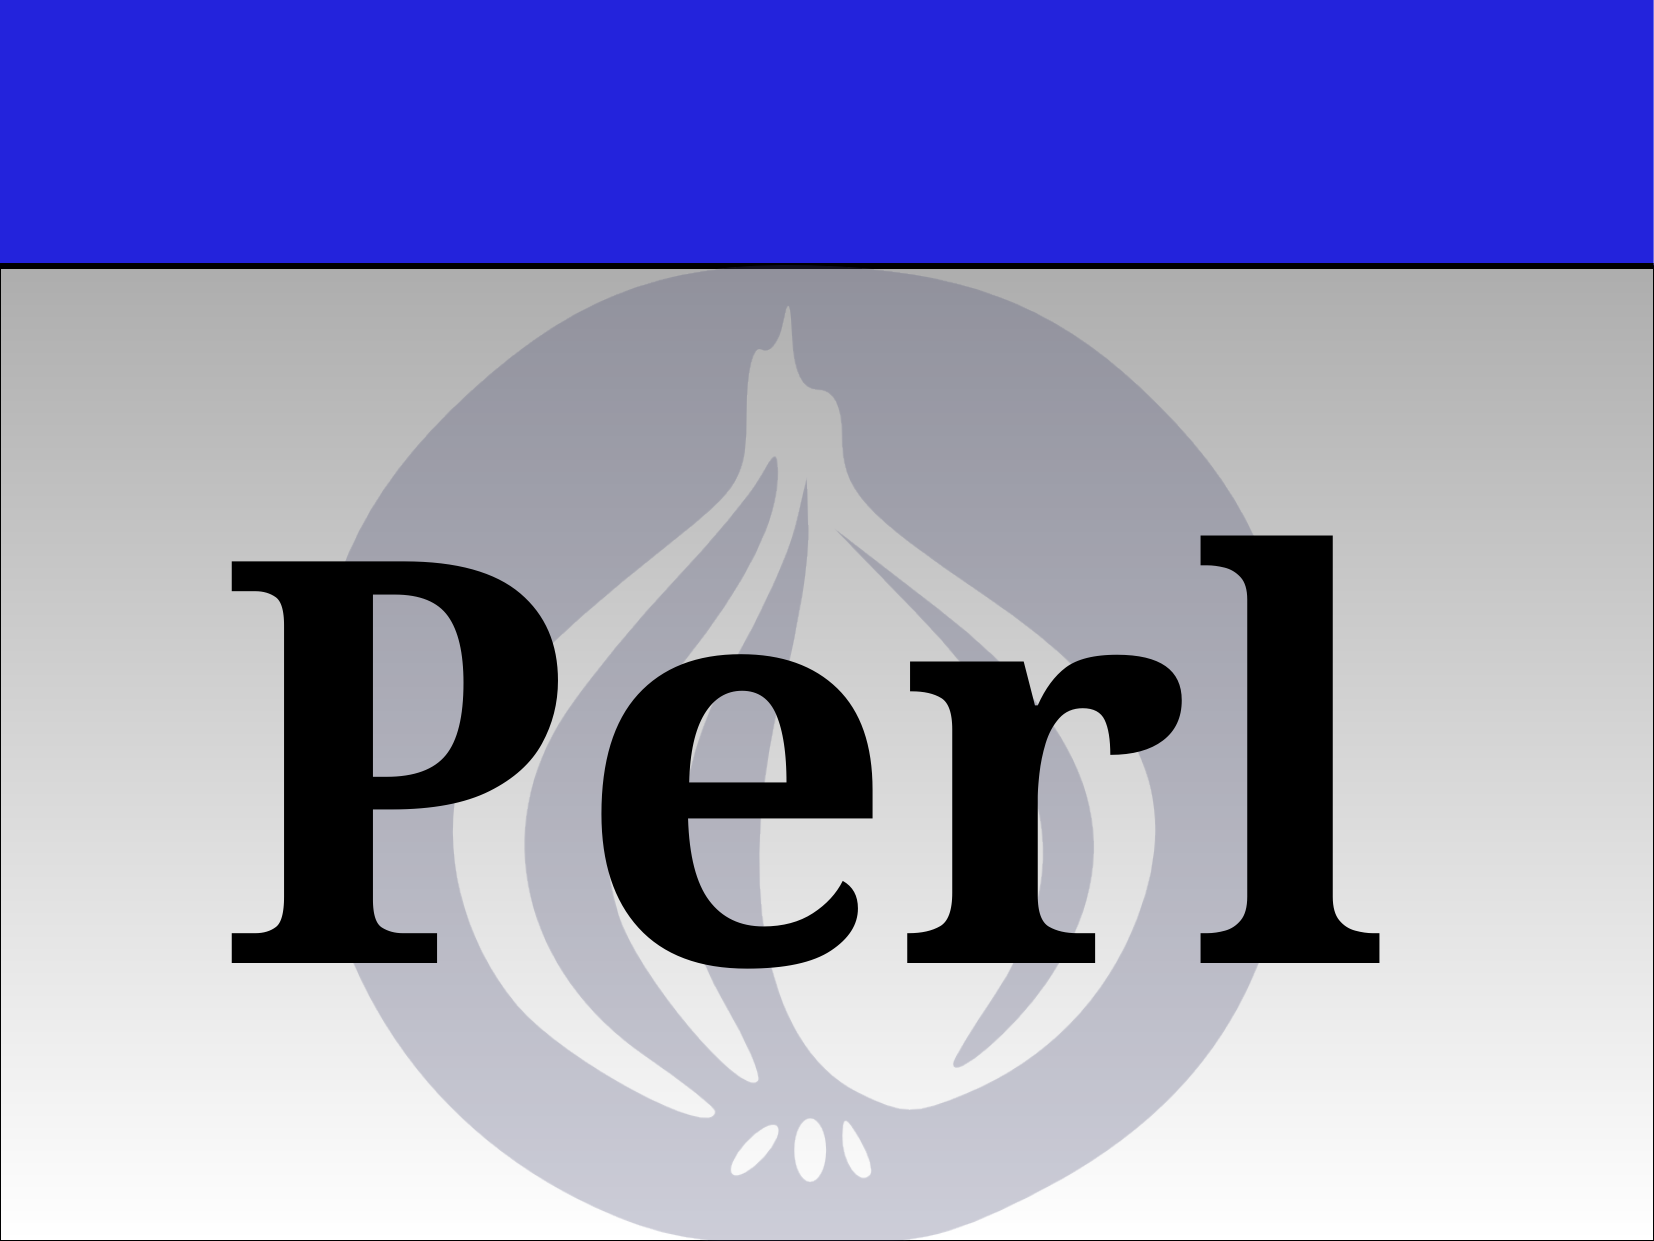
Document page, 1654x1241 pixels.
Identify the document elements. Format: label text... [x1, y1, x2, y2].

text_box Perl [59, 324, 1548, 1167]
picture [312, 1167, 1294, 1241]
picture [312, 265, 1294, 324]
